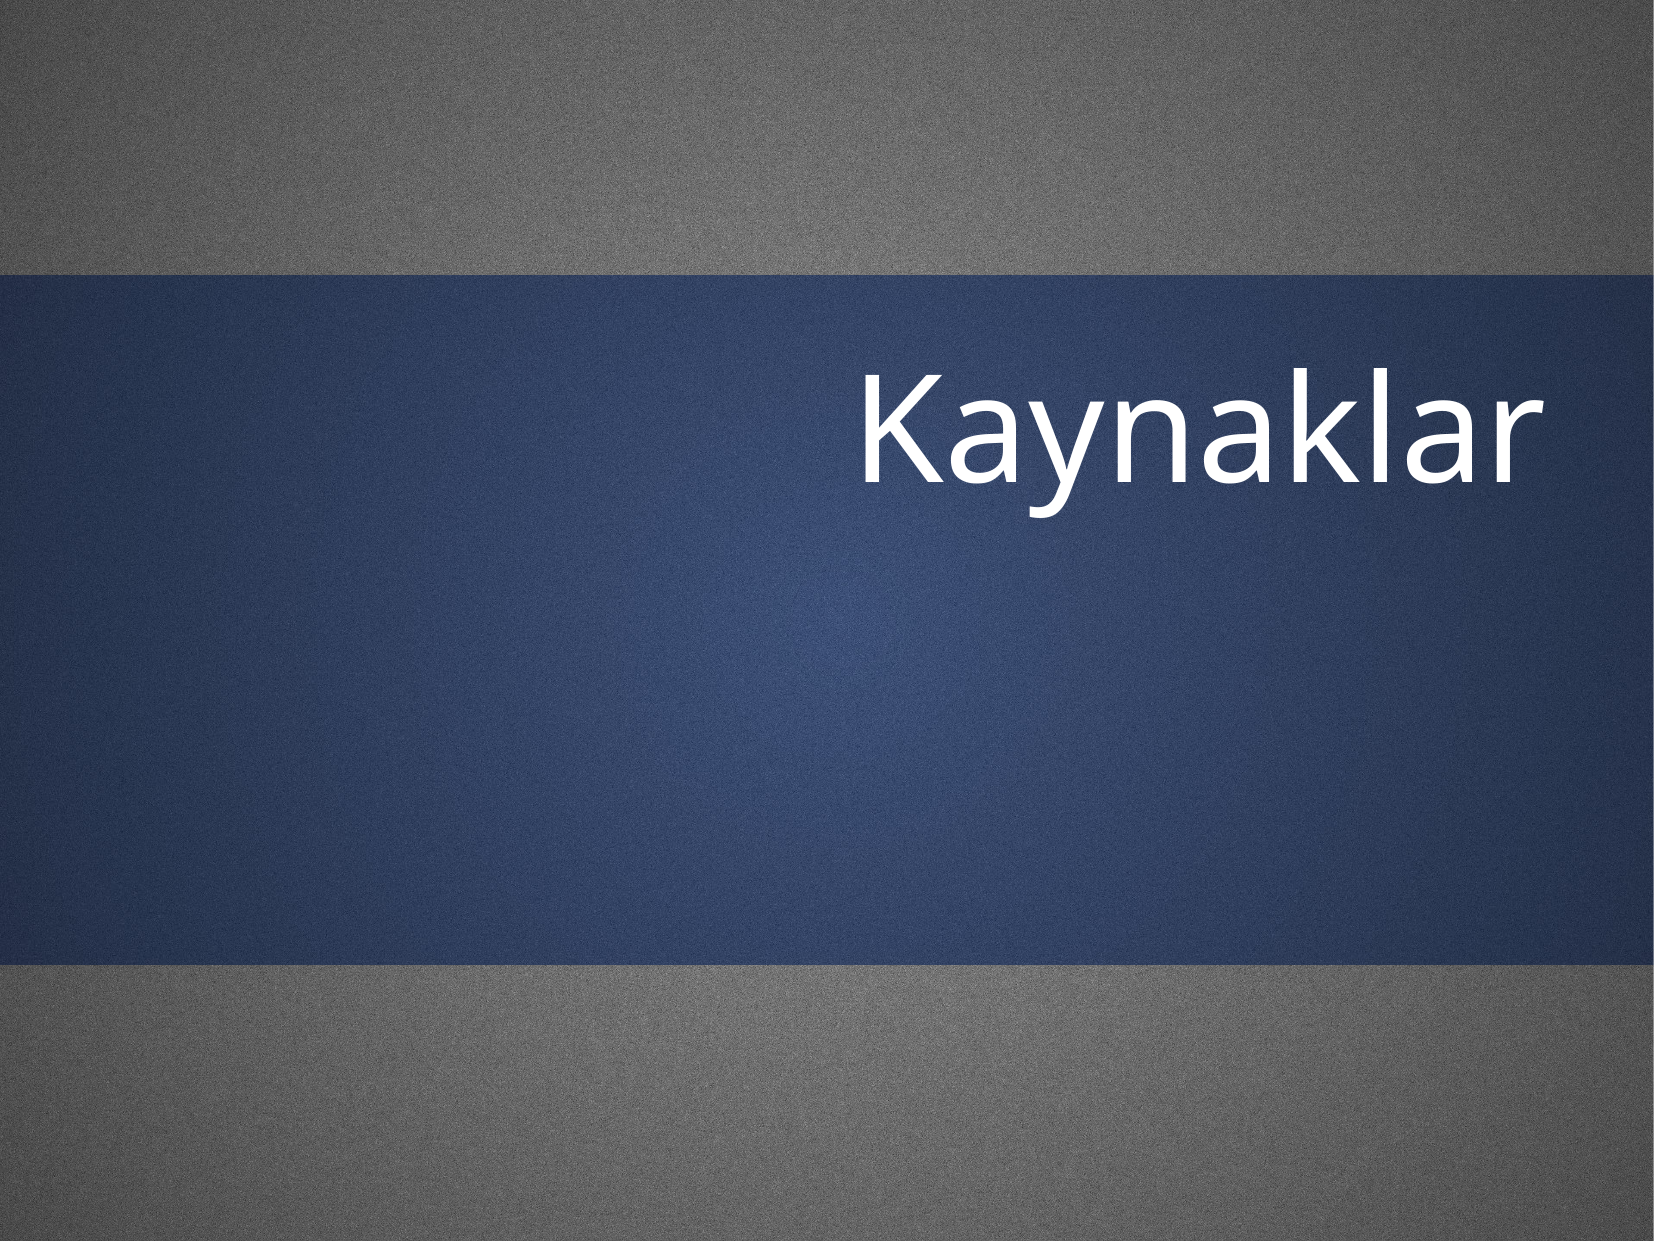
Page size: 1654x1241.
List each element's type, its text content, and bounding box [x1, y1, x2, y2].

text_box Kaynaklar [447, 315, 1562, 654]
picture [0, 0, 1654, 1241]
